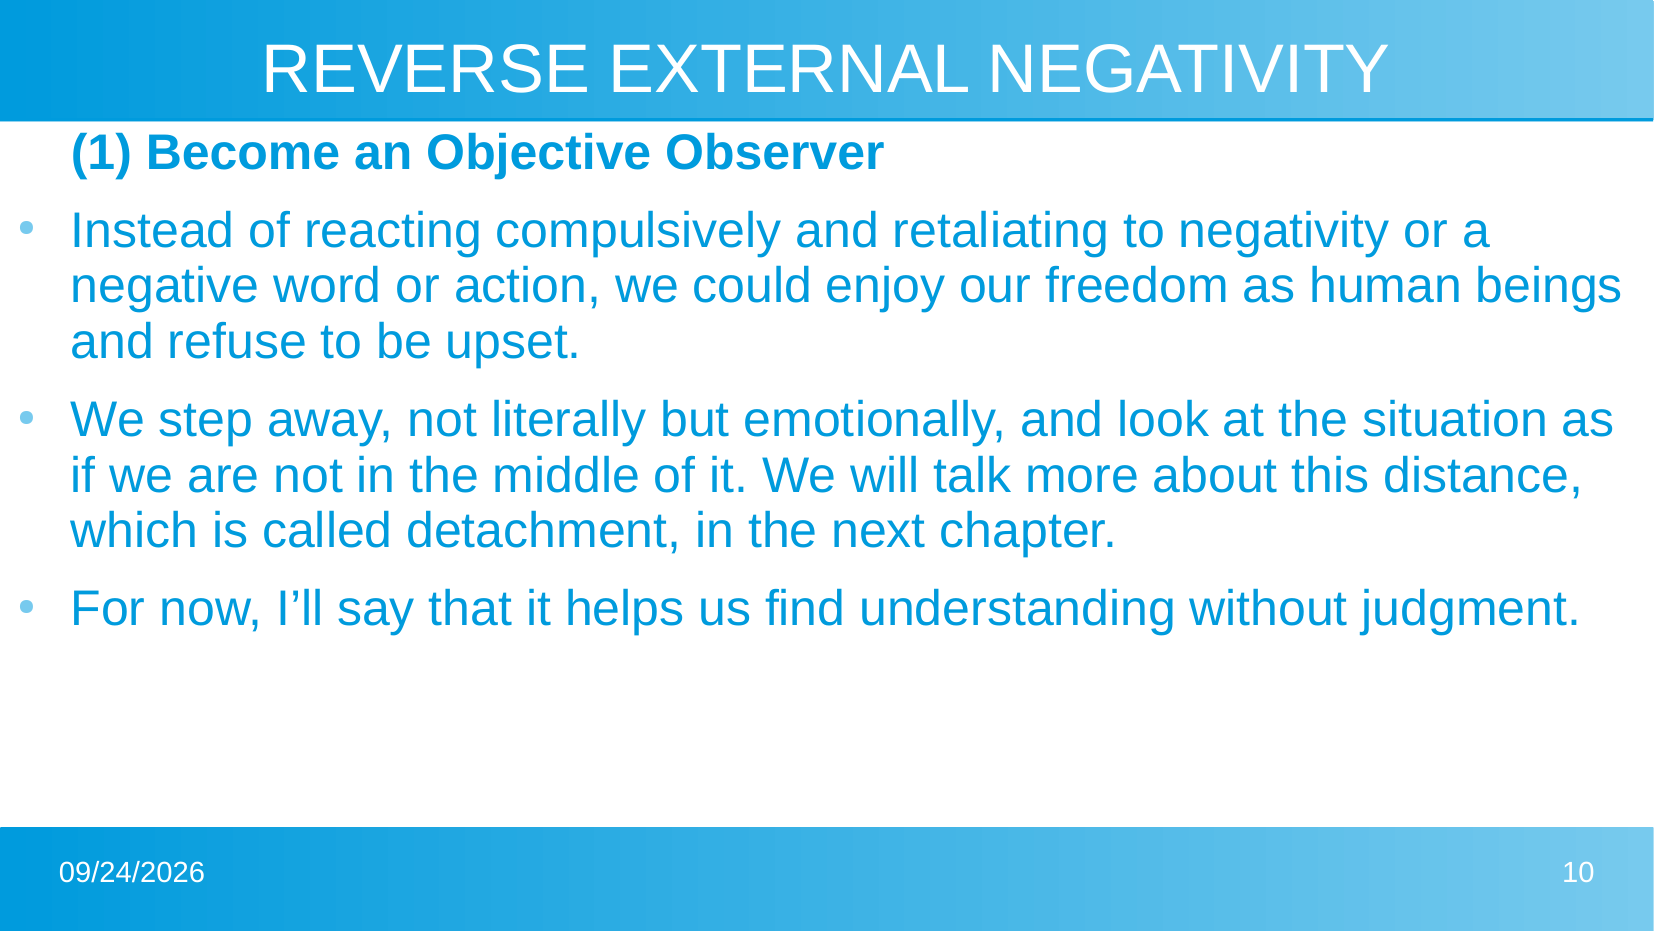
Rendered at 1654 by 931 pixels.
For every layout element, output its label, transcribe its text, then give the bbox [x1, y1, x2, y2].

list (1) Become an Objective Observer Instead of reacting compulsively and retaliating to negativity or a negative word or action, we could enjoy our freedom as human beings and refuse to be upset. We step away, not literally but emotionally, and look at the situation as if we are not in the middle of it. We will talk more about this distance, which is called detachment, in the next chapter. For now, I’ll say that it helps us find understanding without judgment. [0, 124, 1651, 826]
title REVERSE EXTERNAL NEGATIVITY [59, 29, 1595, 108]
